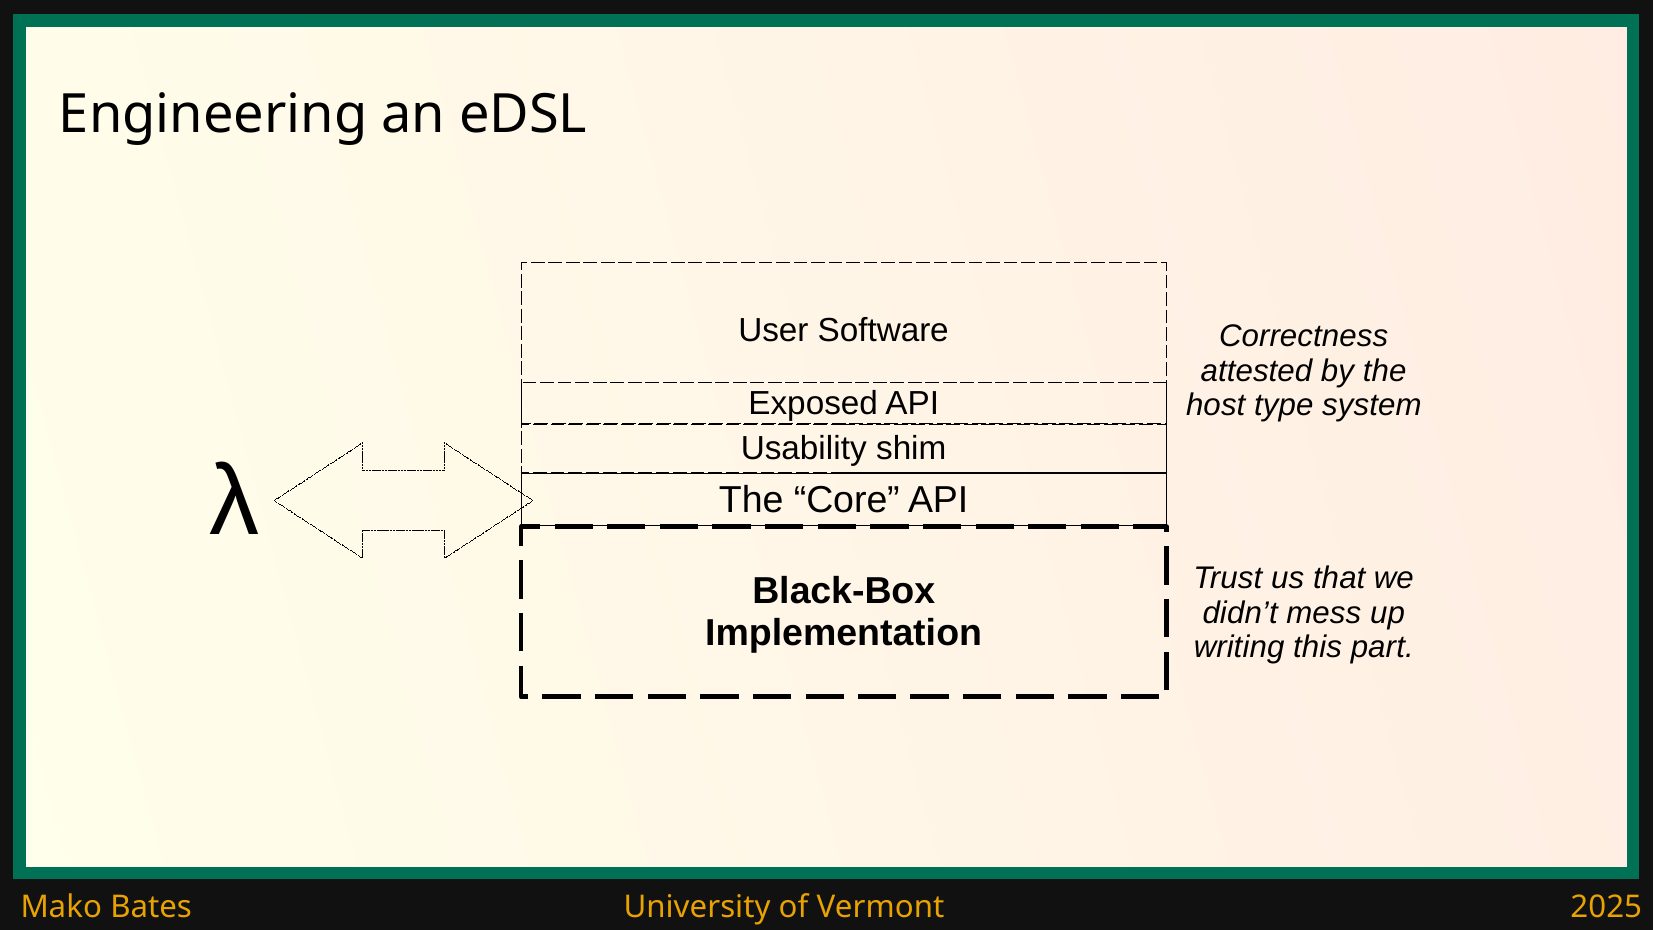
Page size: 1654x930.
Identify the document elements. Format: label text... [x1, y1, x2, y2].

text_box Black-Box Implementation [521, 526, 1167, 697]
text_box User Software [521, 262, 1167, 382]
text_box Usability shim [521, 425, 1167, 473]
text_box Correctness attested by the host type system [1169, 310, 1439, 430]
text_box The “Core” API [521, 473, 1167, 526]
text_box Trust us that we didn’t mess up writing this part. [1169, 552, 1439, 672]
text_box λ [194, 436, 275, 563]
text_box Exposed API [521, 382, 1167, 425]
title Engineering an eDSL [58, 60, 1593, 163]
